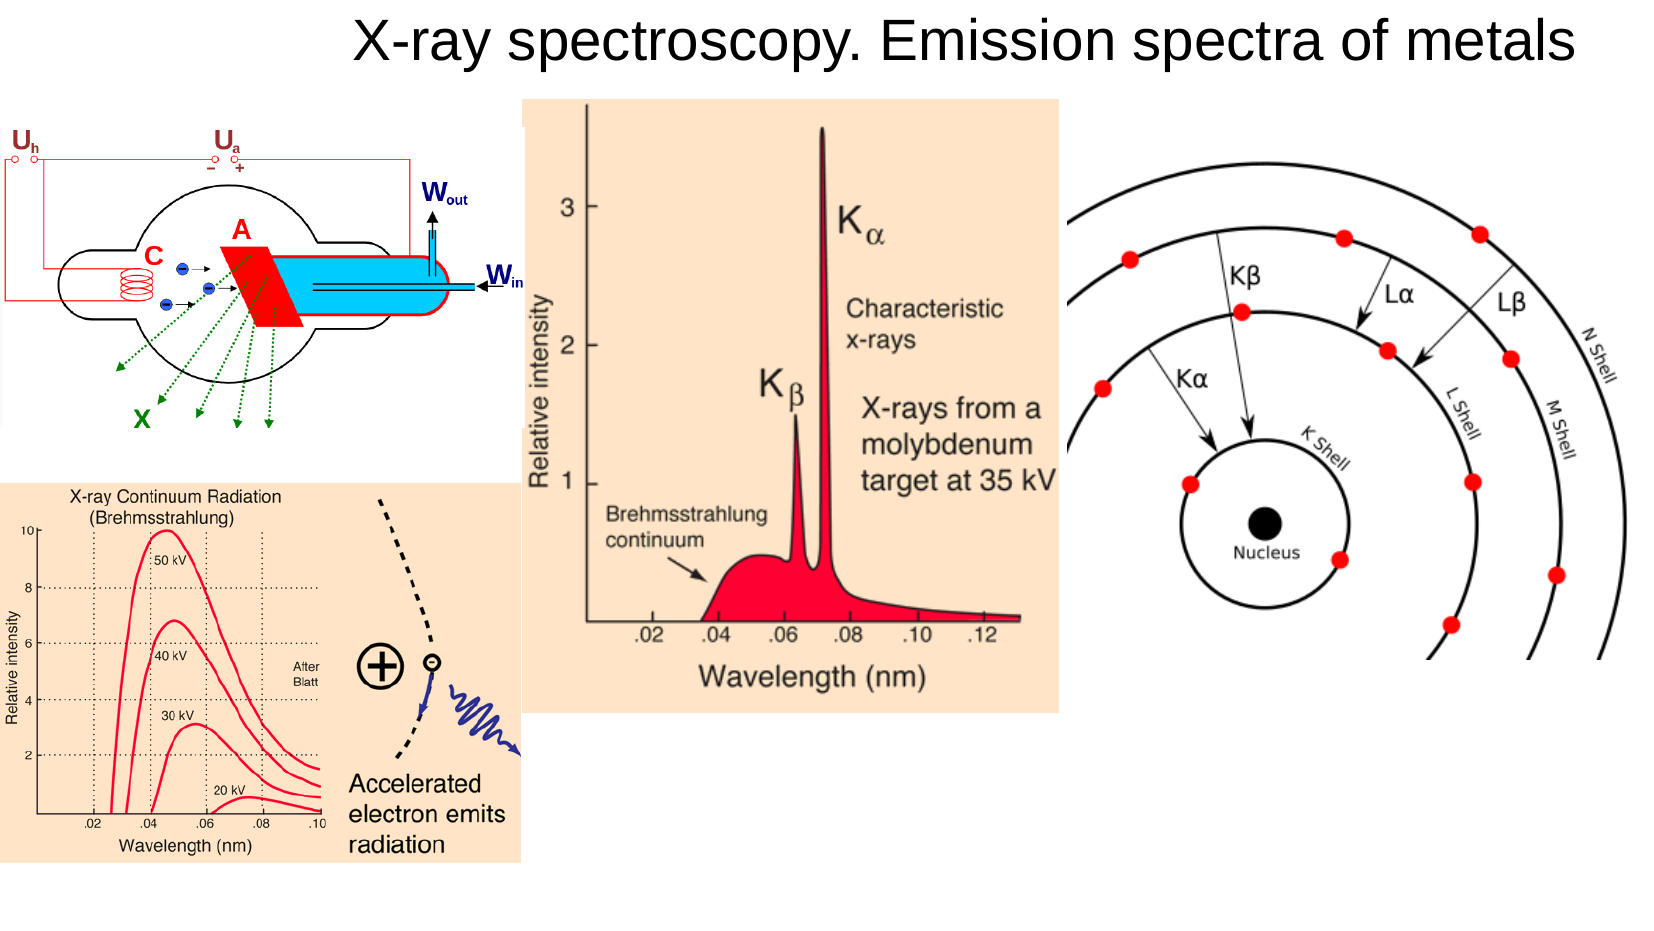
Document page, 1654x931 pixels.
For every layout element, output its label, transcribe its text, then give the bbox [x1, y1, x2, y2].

text_box X-ray spectroscopy. Emission spectra of metals [337, 0, 1590, 145]
picture [0, 99, 1059, 713]
picture [0, 483, 521, 863]
picture [1067, 149, 1648, 660]
